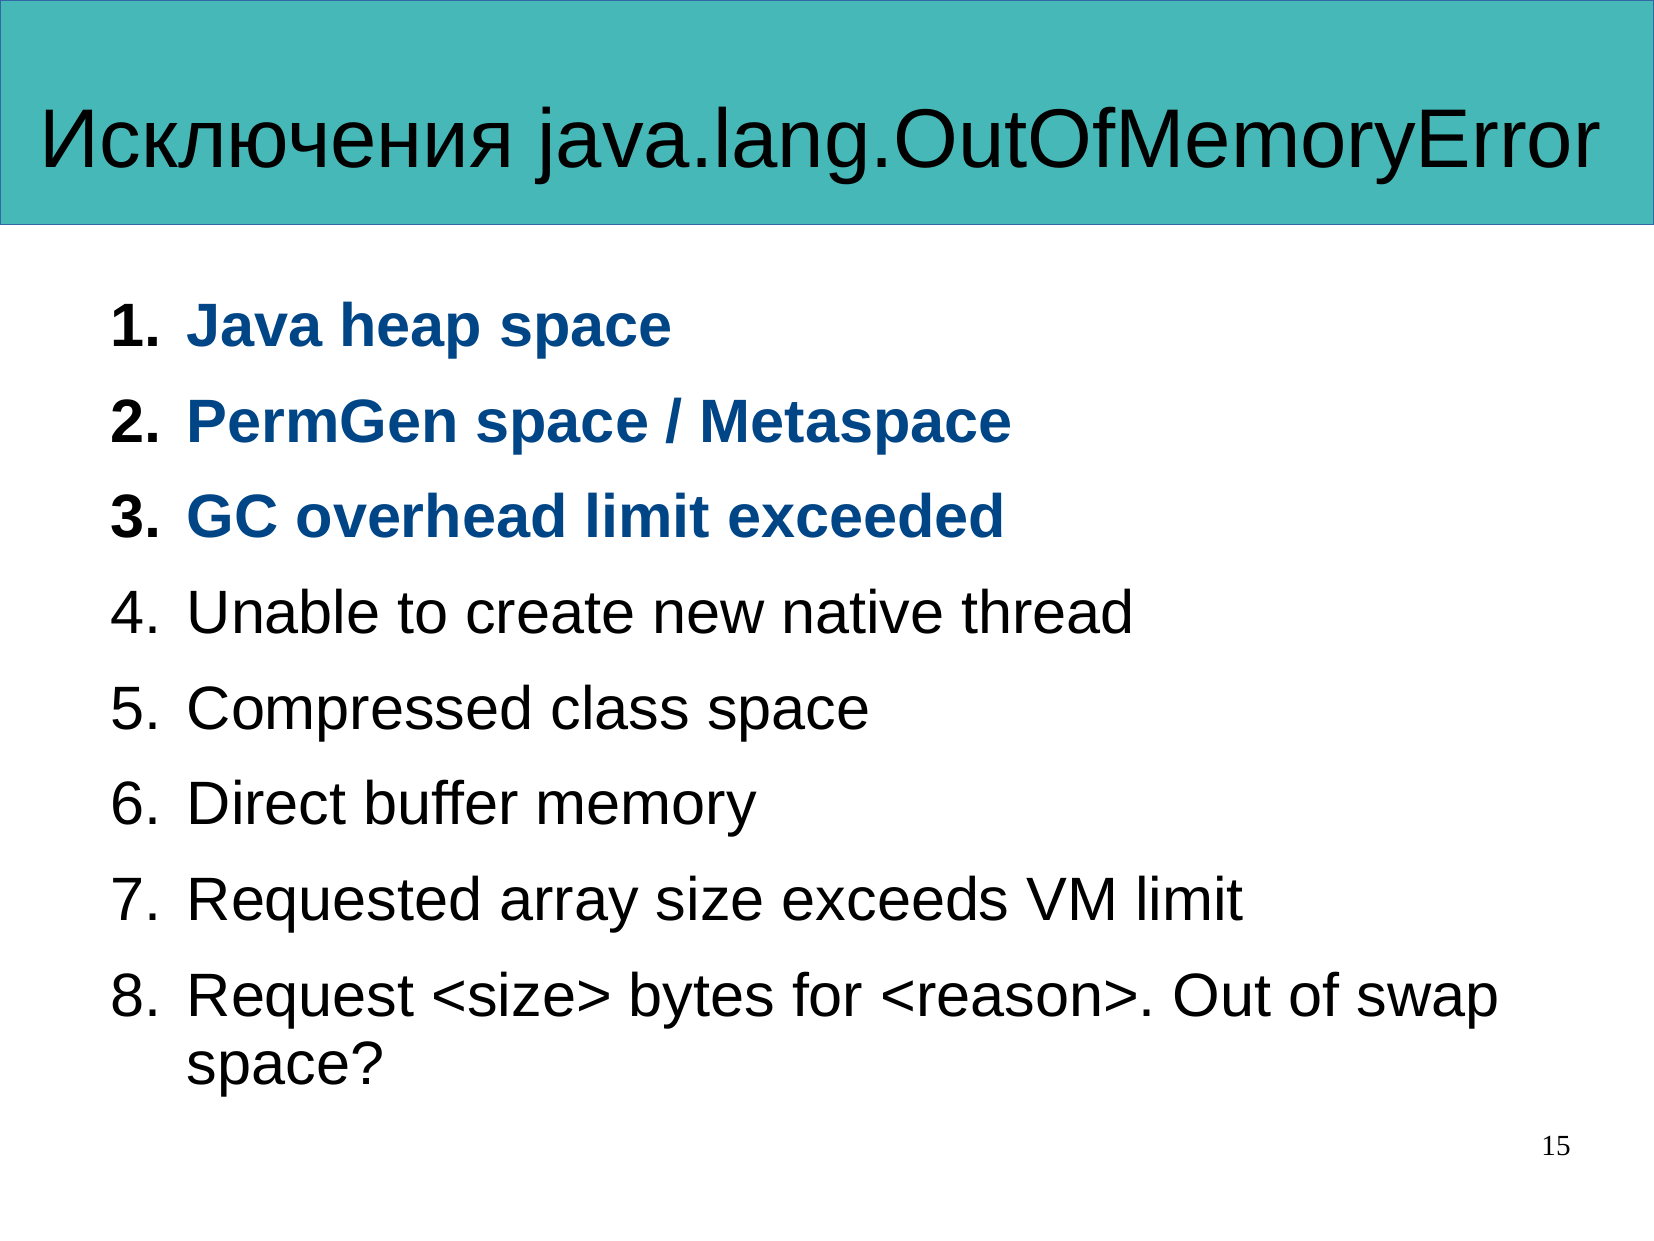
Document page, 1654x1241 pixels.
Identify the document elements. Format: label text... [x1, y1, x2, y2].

title Исключения java.lang.OutOfMemoryError [35, 35, 1607, 243]
list Java heap space PermGen space / Metaspace GC overhead limit exceeded Unable to create new native thread Compressed class space Direct buffer memory Requested array size exceeds VM limit Request <size> bytes for <reason>. Out of swap space? [94, 290, 1571, 1099]
